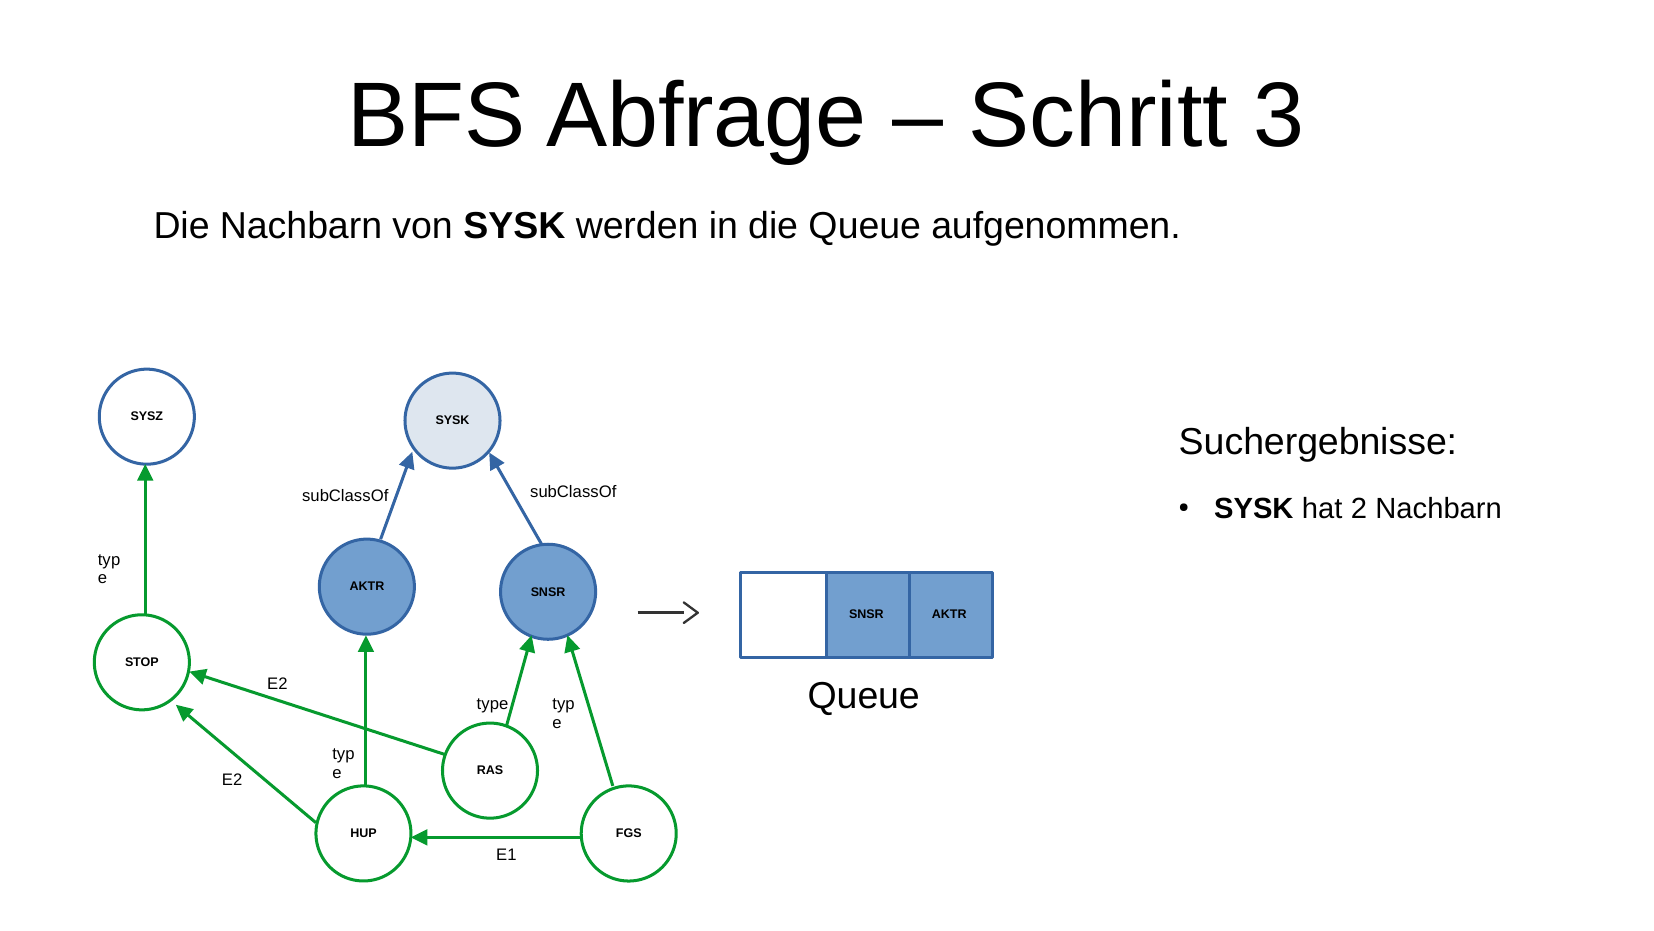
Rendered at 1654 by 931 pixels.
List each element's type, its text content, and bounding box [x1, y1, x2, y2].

text_box FGS [581, 785, 677, 882]
text_box SYSK [405, 373, 501, 469]
text_box HUP [315, 788, 411, 881]
text_box SNSR [500, 544, 596, 640]
text_box E2 [252, 666, 306, 729]
title BFS Abfrage – Schritt 3 [82, 37, 1571, 193]
text_box AKTR [910, 572, 993, 658]
text_box STOP [94, 614, 190, 710]
text_box type [461, 686, 524, 749]
text_box E2 [207, 762, 260, 825]
text_box RAS [442, 732, 538, 819]
text_box Suchergebnisse: [1164, 413, 1536, 476]
text_box subClassOf [515, 474, 653, 537]
text_box type [83, 542, 145, 605]
text_box AKTR [319, 539, 415, 635]
text_box [740, 572, 827, 658]
text_box E1 [481, 837, 533, 900]
text_box Queue [792, 667, 938, 730]
text_box SYSZ [99, 369, 195, 465]
text_box SYSK hat 2 Nachbarn [1164, 484, 1593, 747]
text_box SNSR [827, 572, 910, 658]
text_box type [317, 737, 379, 800]
text_box type [537, 686, 599, 749]
list Die Nachbarn von SYSK werden in die Queue aufgenommen. [82, 204, 1571, 341]
text_box subClassOf [287, 478, 425, 541]
